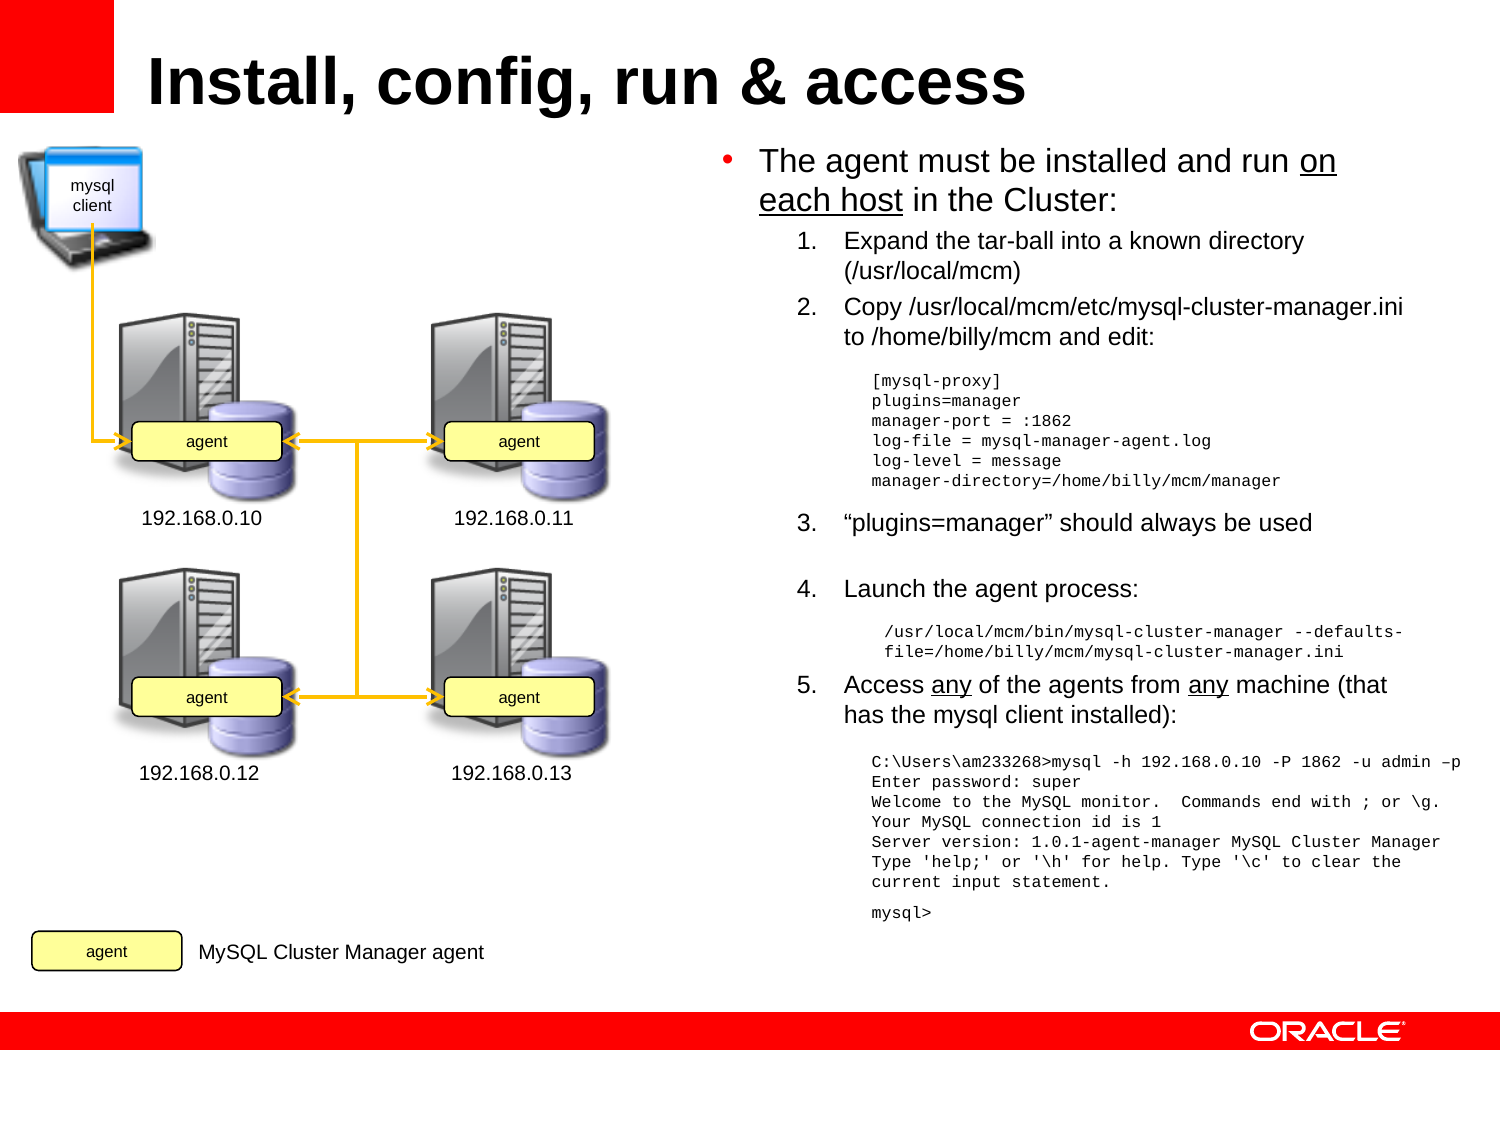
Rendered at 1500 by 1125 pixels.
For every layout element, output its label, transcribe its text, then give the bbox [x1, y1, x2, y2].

text_box /usr/local/mcm/bin/mysql-cluster-manager --defaults-file=/home/billy/mcm/mysql-cluster-manager.ini [869, 613, 1432, 669]
text_box agent [31, 931, 182, 971]
text_box 192.168.0.10 [126, 496, 278, 538]
text_box [mysql-proxy] plugins=manager manager-port = :1862 log-file = mysql-manager-agent.log log-level = message manager-directory=/home/billy/mcm/manager [856, 362, 1298, 518]
picture [0, 1012, 1500, 1050]
picture [94, 564, 307, 765]
text_box agent [444, 421, 595, 461]
text_box 192.168.0.11 [439, 496, 590, 538]
picture [18, 139, 156, 278]
text_box C:\Users\am233268>mysql -h 192.168.0.10 -P 1862 -u admin –p Enter password: super Welcome to the MySQL monitor. Commands end with ; or \g. Your MySQL connection id is 1 Server version: 1.0.1-agent-manager MySQL Cluster Manager Type 'help;' or '\h' for help. Type '\c' to clear the current input statement. mysql> [856, 743, 1482, 930]
title Install, config, run & access [147, 8, 1392, 119]
text_box agent [444, 677, 595, 717]
picture [94, 309, 307, 509]
picture [406, 564, 620, 765]
text_box 192.168.0.12 [123, 752, 275, 793]
text_box 192.168.0.13 [436, 752, 587, 793]
text_box agent [131, 677, 282, 717]
text_box MySQL Cluster Manager agent [183, 931, 500, 972]
text_box agent [131, 421, 282, 461]
picture [406, 309, 620, 509]
list The agent must be installed and run on each host in the Cluster: Expand the tar-ball into a known directory (/usr/local/mcm) Copy /usr/local/mcm/etc/mysql-cluster-manager.ini to /home/billy/mcm and edit: “plugins=manager” should always be used Launch the agent process: Access any of the agents from any machine (that has the mysql client installed): [706, 131, 1432, 994]
picture [0, 0, 114, 113]
text_box mysql client [48, 164, 137, 224]
